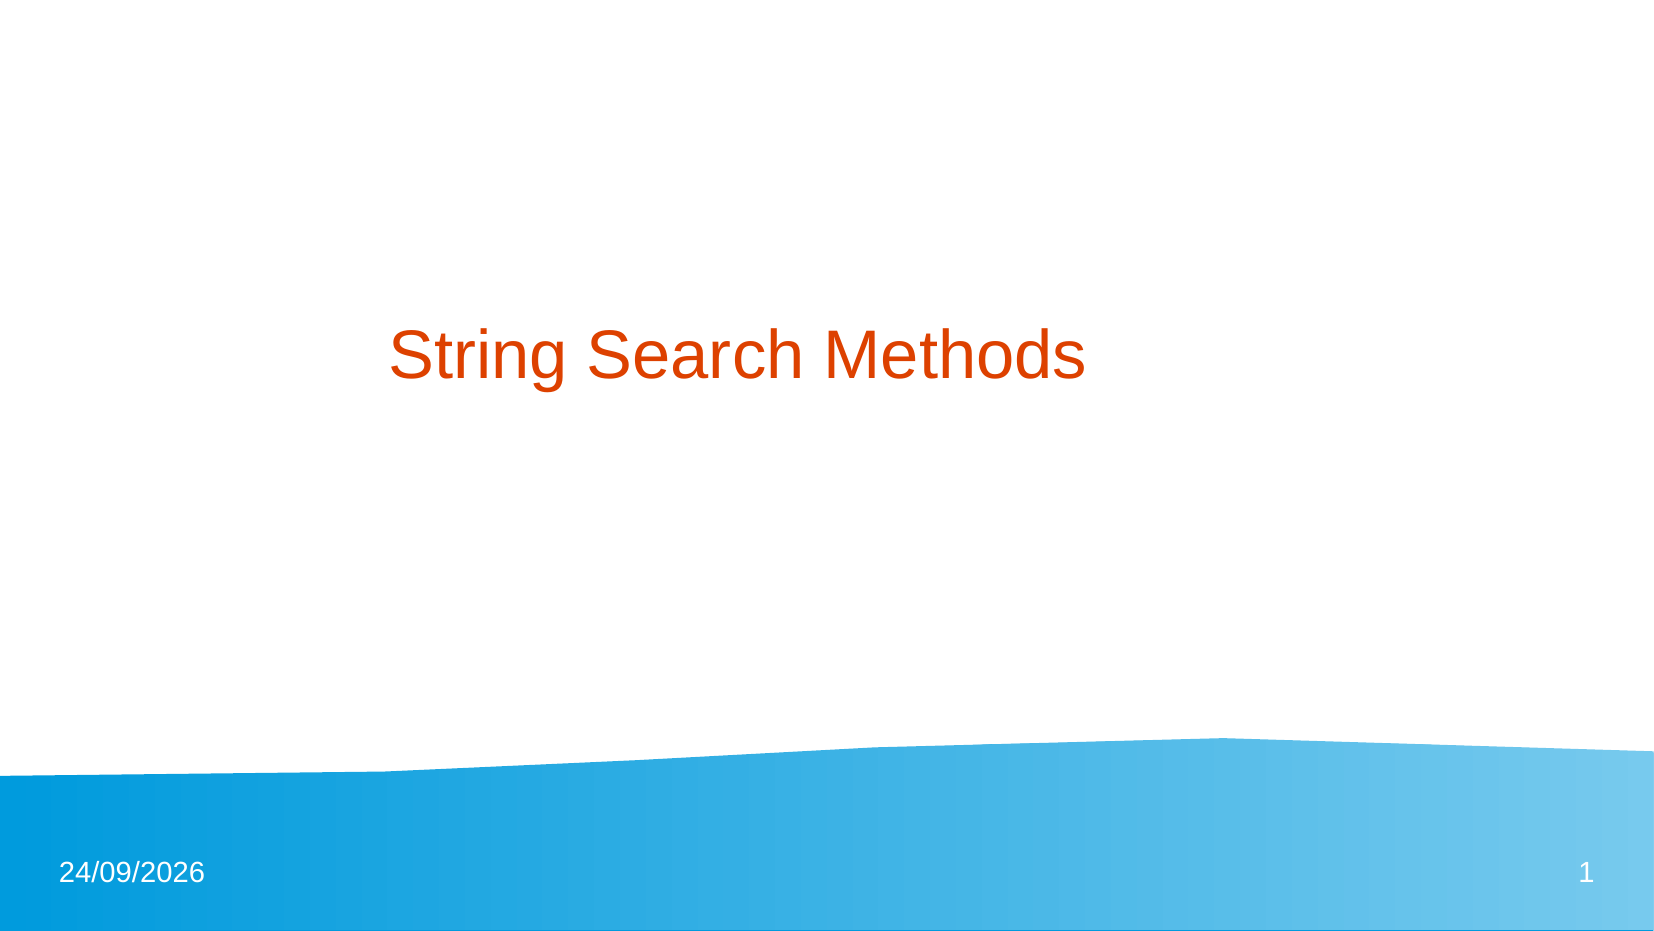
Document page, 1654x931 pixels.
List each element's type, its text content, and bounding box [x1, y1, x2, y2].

title String Search Methods [0, 265, 1477, 443]
